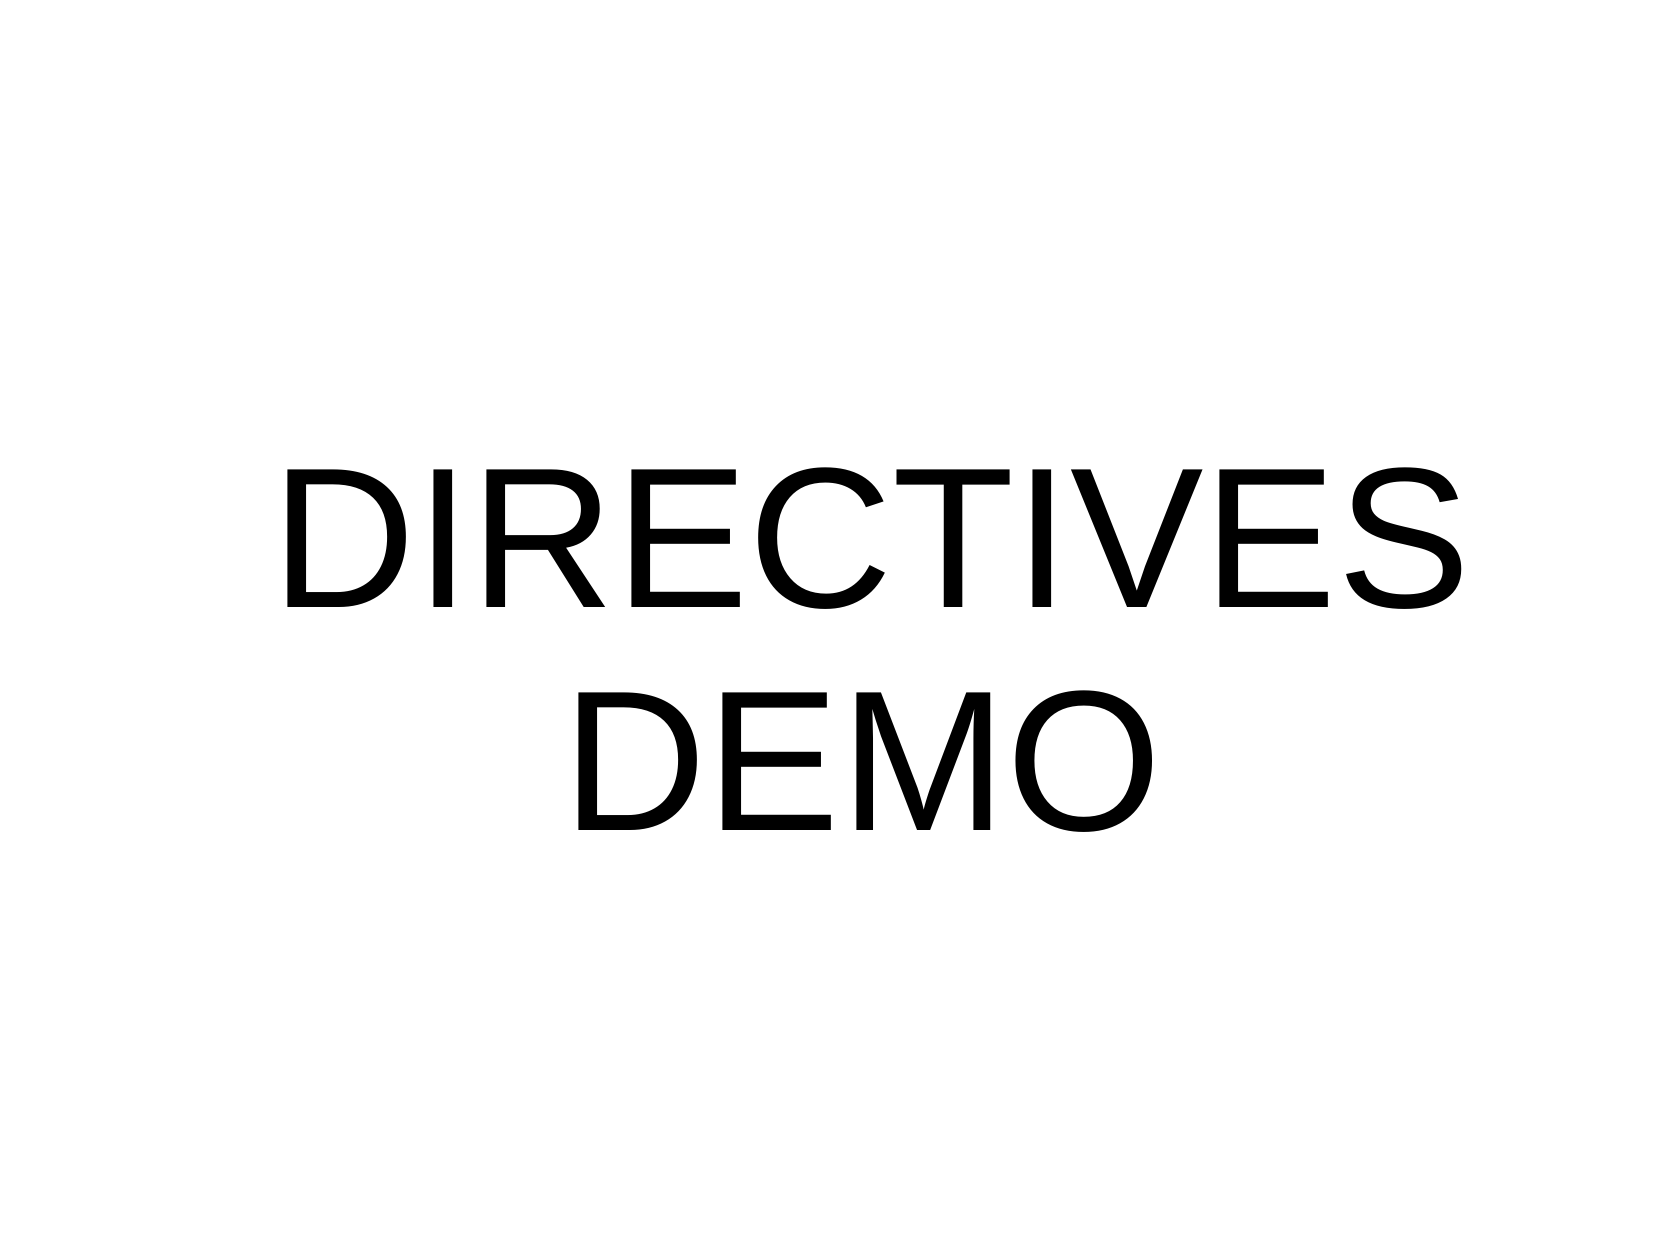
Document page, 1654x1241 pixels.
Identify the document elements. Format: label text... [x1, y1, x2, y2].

list DIRECTIVES DEMO [82, 290, 1571, 1010]
